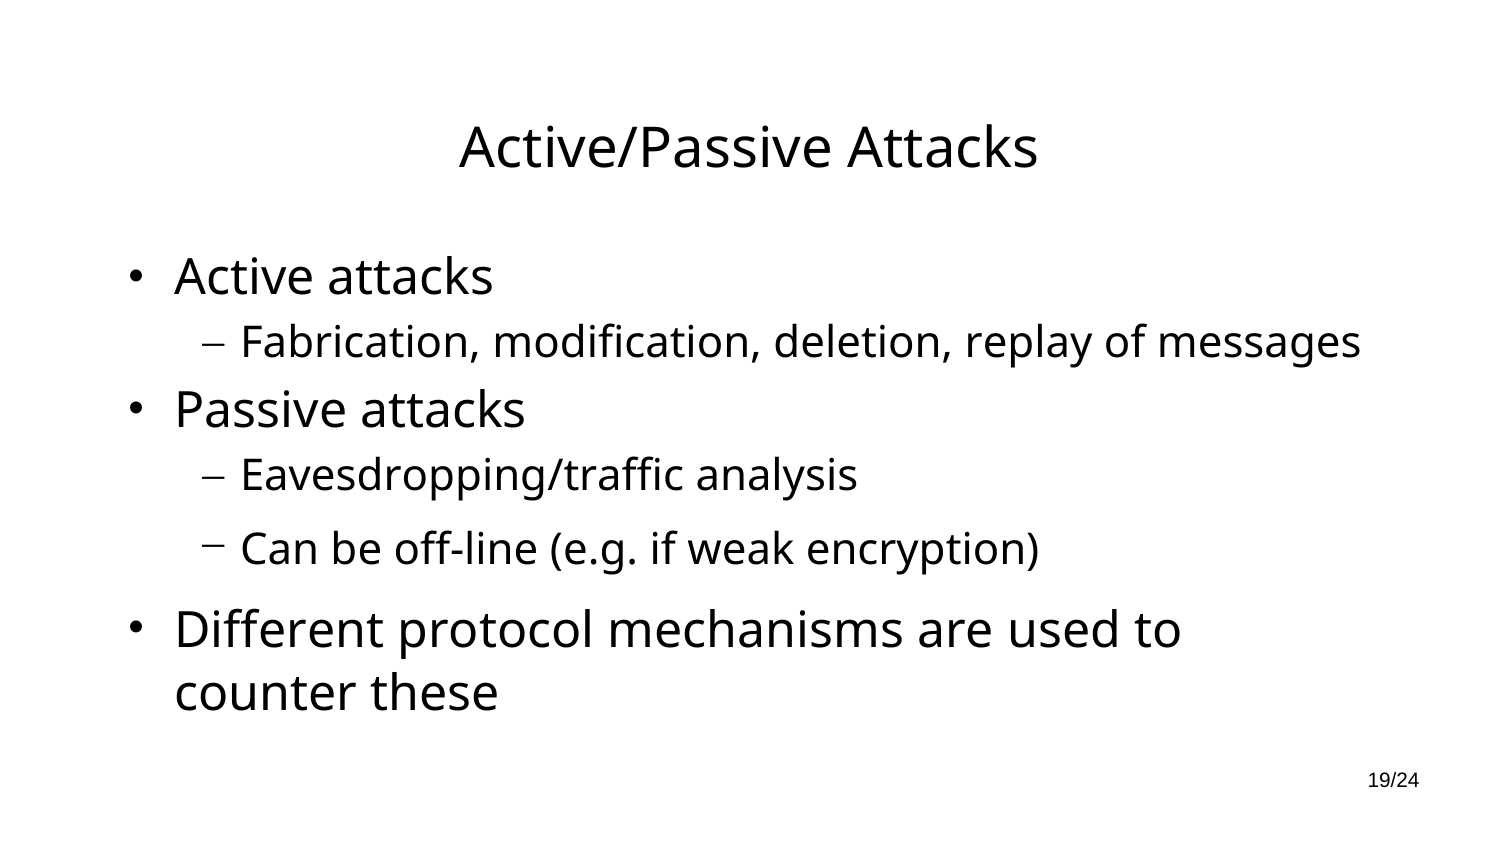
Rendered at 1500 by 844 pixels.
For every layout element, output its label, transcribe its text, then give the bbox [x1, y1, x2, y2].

title Active/Passive Attacks [112, 74, 1388, 216]
list Active attacks Fabrication, modification, deletion, replay of messages Passive attacks Eavesdropping/traffic analysis Can be off-line (e.g. if weak encryption)‏ Different protocol mechanisms are used to counter these [112, 243, 1388, 751]
